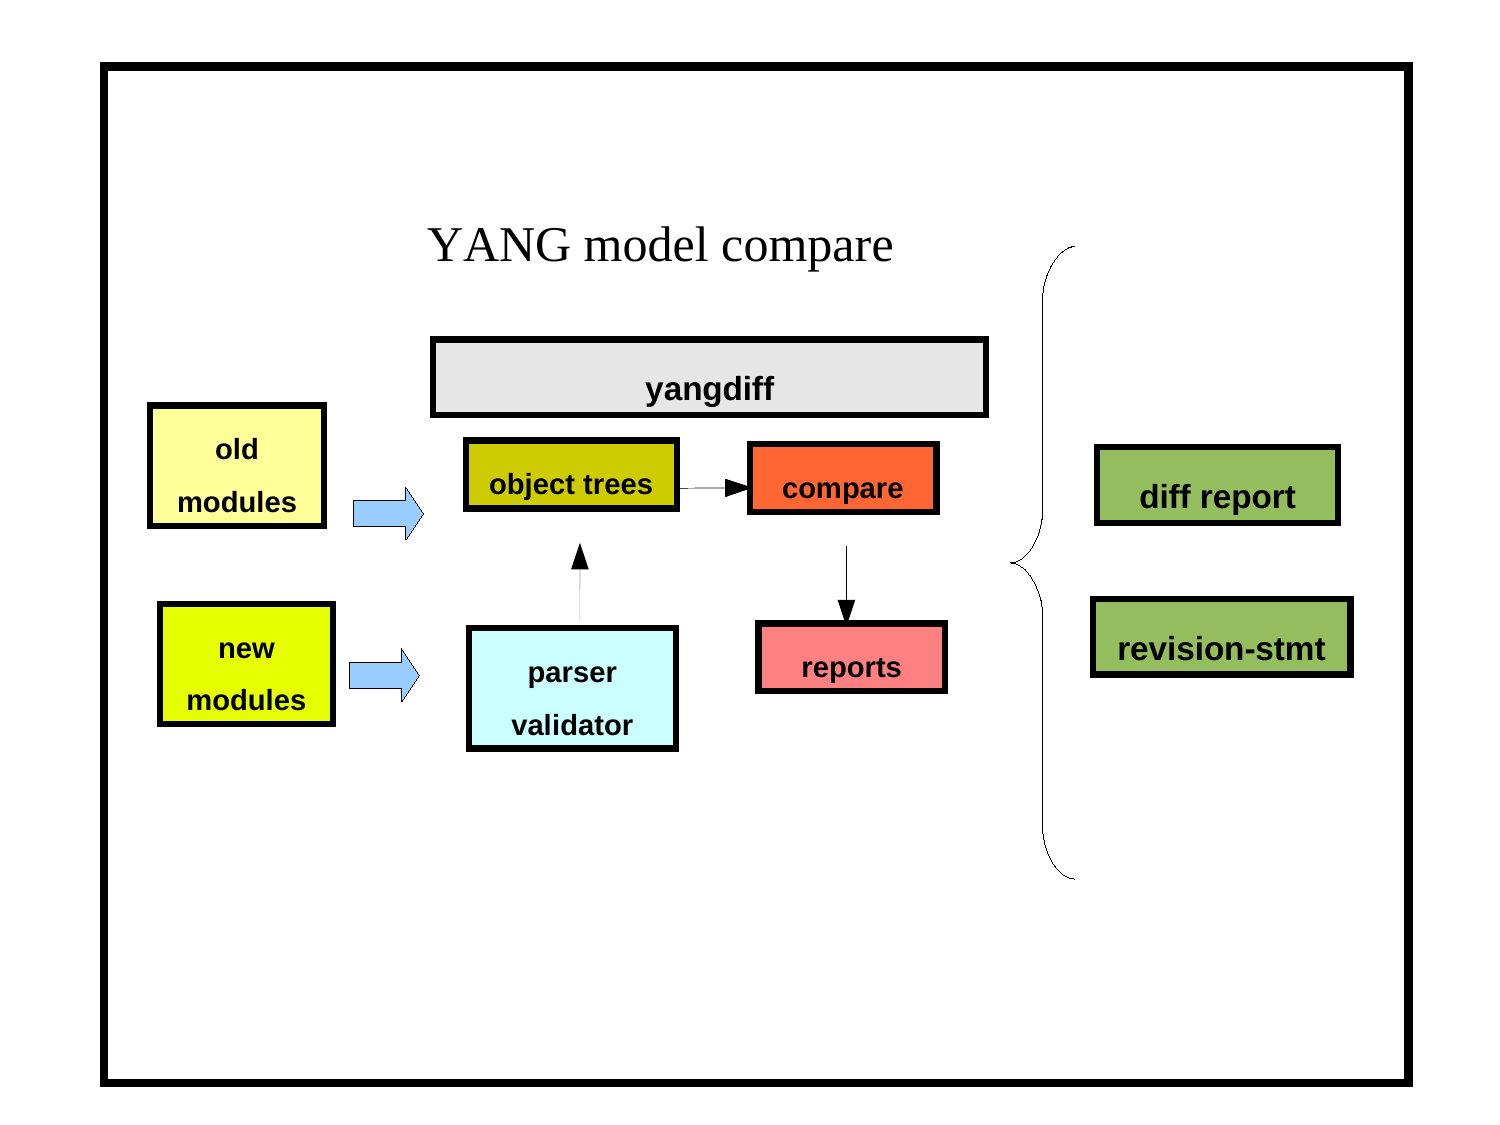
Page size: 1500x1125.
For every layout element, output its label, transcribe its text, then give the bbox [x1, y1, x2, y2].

text_box new modules [159, 603, 334, 725]
text_box diff report [1097, 447, 1339, 523]
text_box parser validator [468, 628, 677, 749]
text_box old modules [150, 405, 324, 526]
text_box [349, 648, 420, 702]
text_box compare [749, 443, 937, 512]
text_box revision-stmt [1092, 599, 1351, 675]
text_box object trees [466, 440, 677, 509]
text_box [353, 487, 424, 540]
text_box reports [758, 623, 946, 692]
text_box YANG model compare [412, 204, 909, 279]
text_box yangdiff [433, 339, 987, 415]
